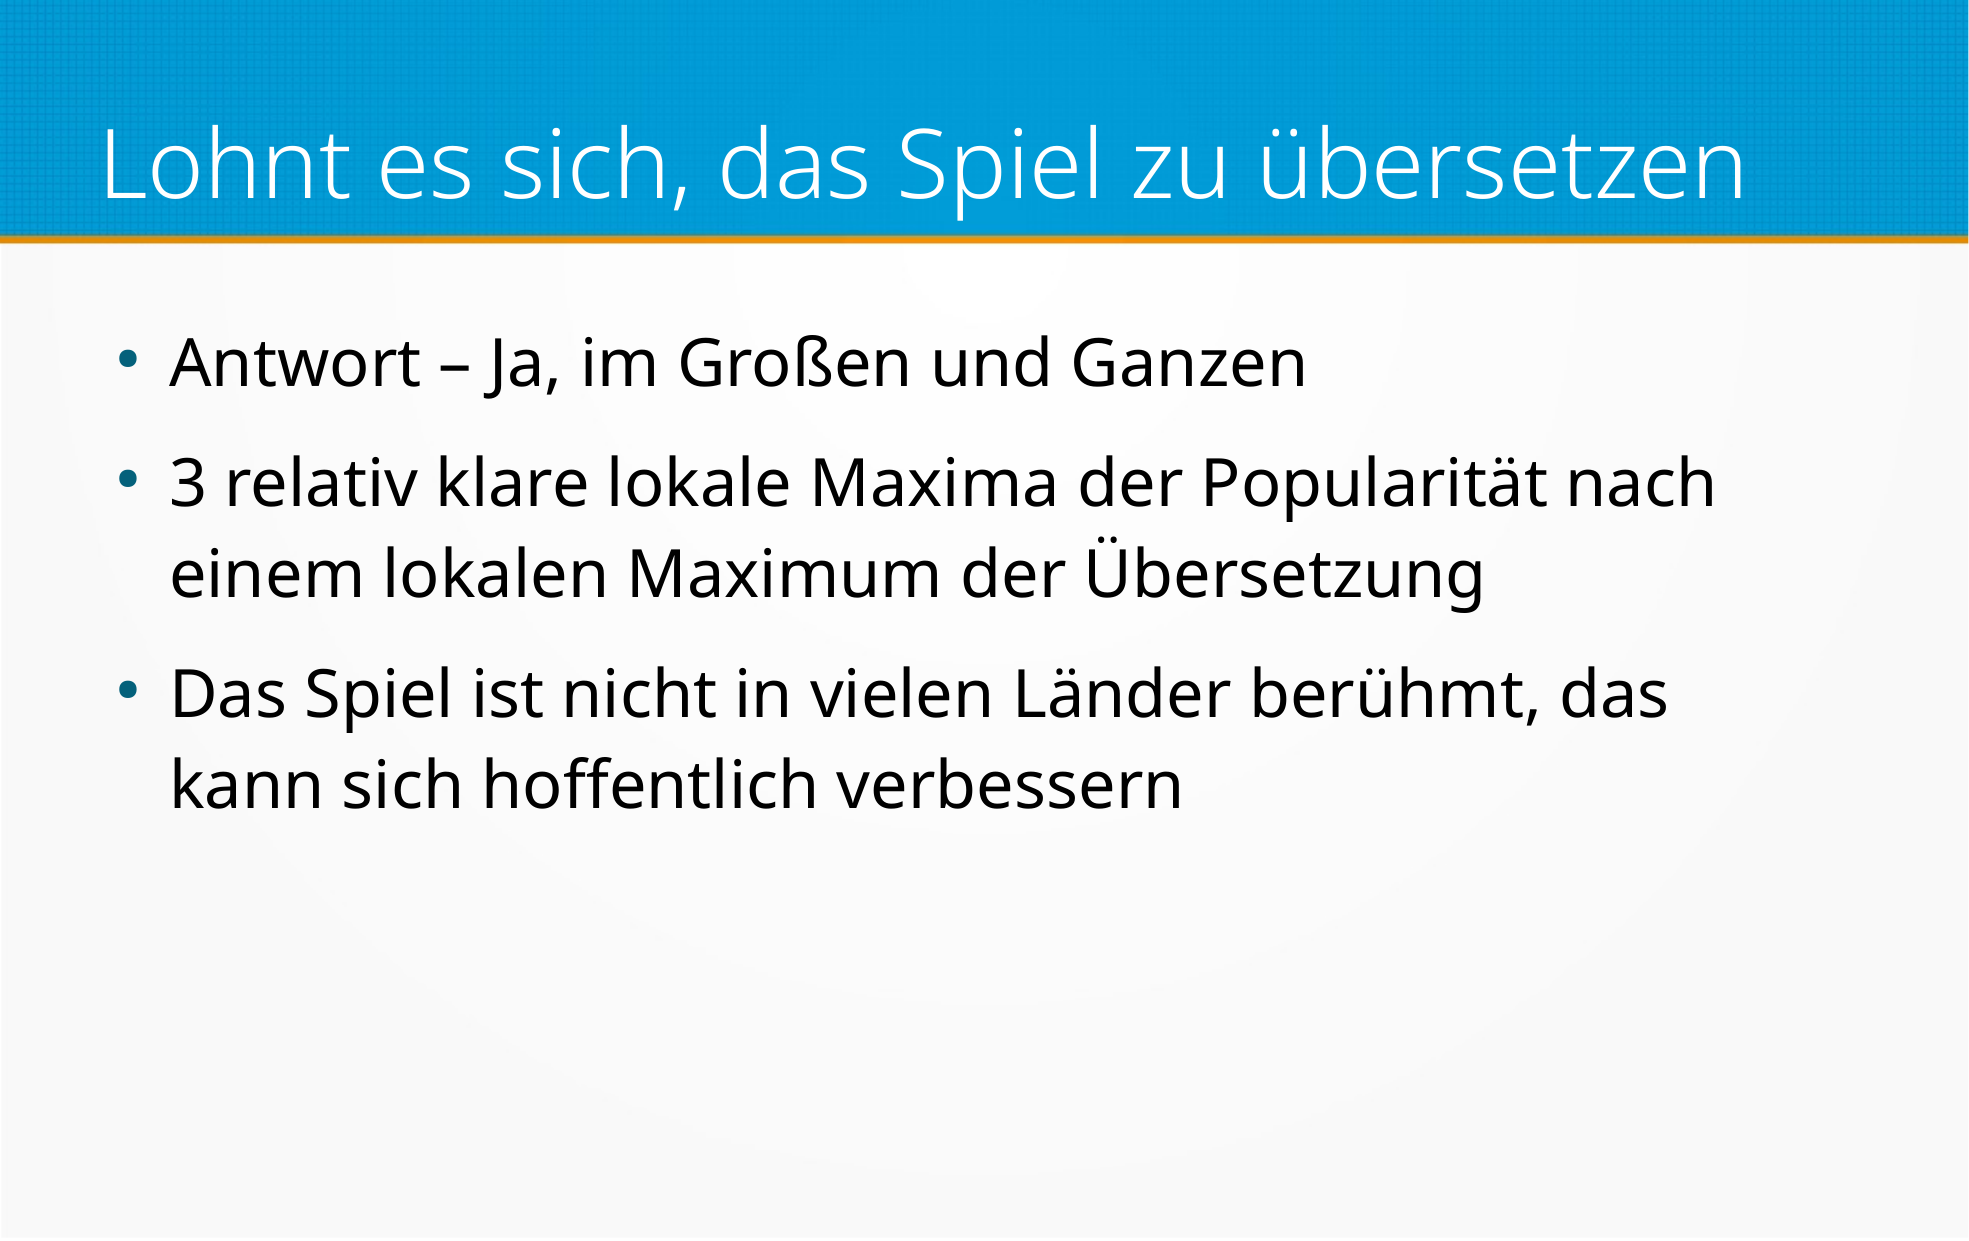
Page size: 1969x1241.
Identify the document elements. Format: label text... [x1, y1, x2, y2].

list Antwort – Ja, im Großen und Ganzen 3 relativ klare lokale Maxima der Popularität nach einem lokalen Maximum der Übersetzung Das Spiel ist nicht in vielen Länder berühmt, das kann sich hoffentlich verbessern [98, 315, 1861, 1081]
picture [0, 233, 1969, 1241]
title Lohnt es sich, das Spiel zu übersetzen [98, 19, 1870, 227]
